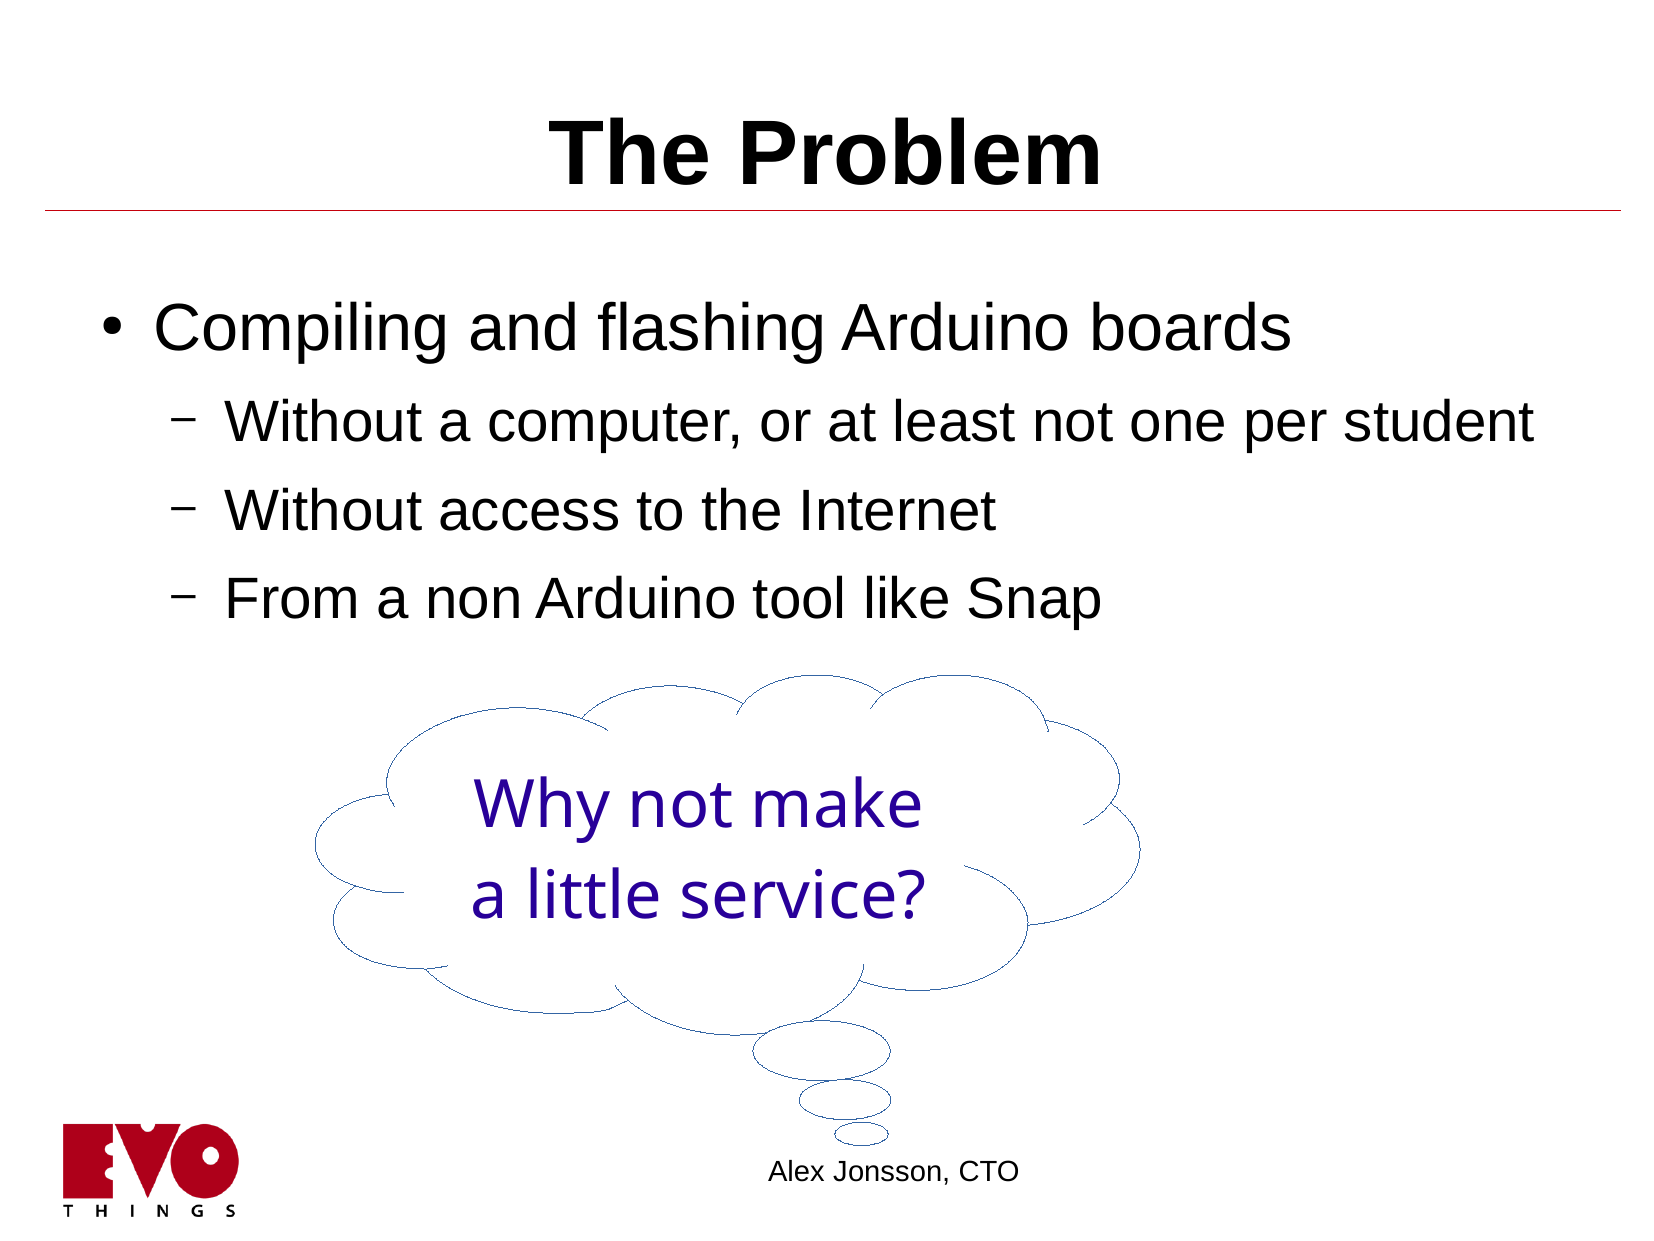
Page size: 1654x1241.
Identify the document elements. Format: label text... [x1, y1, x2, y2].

title The Problem [82, 49, 1571, 257]
text_box Why not make a little service? [834, 1122, 889, 1146]
picture [45, 1105, 256, 1241]
text_box Why not make a little service? [315, 675, 1141, 1120]
list Compiling and flashing Arduino boards Without a computer, or at least not one per student Without access to the Internet From a non Arduino tool like Snap [82, 290, 1571, 1010]
